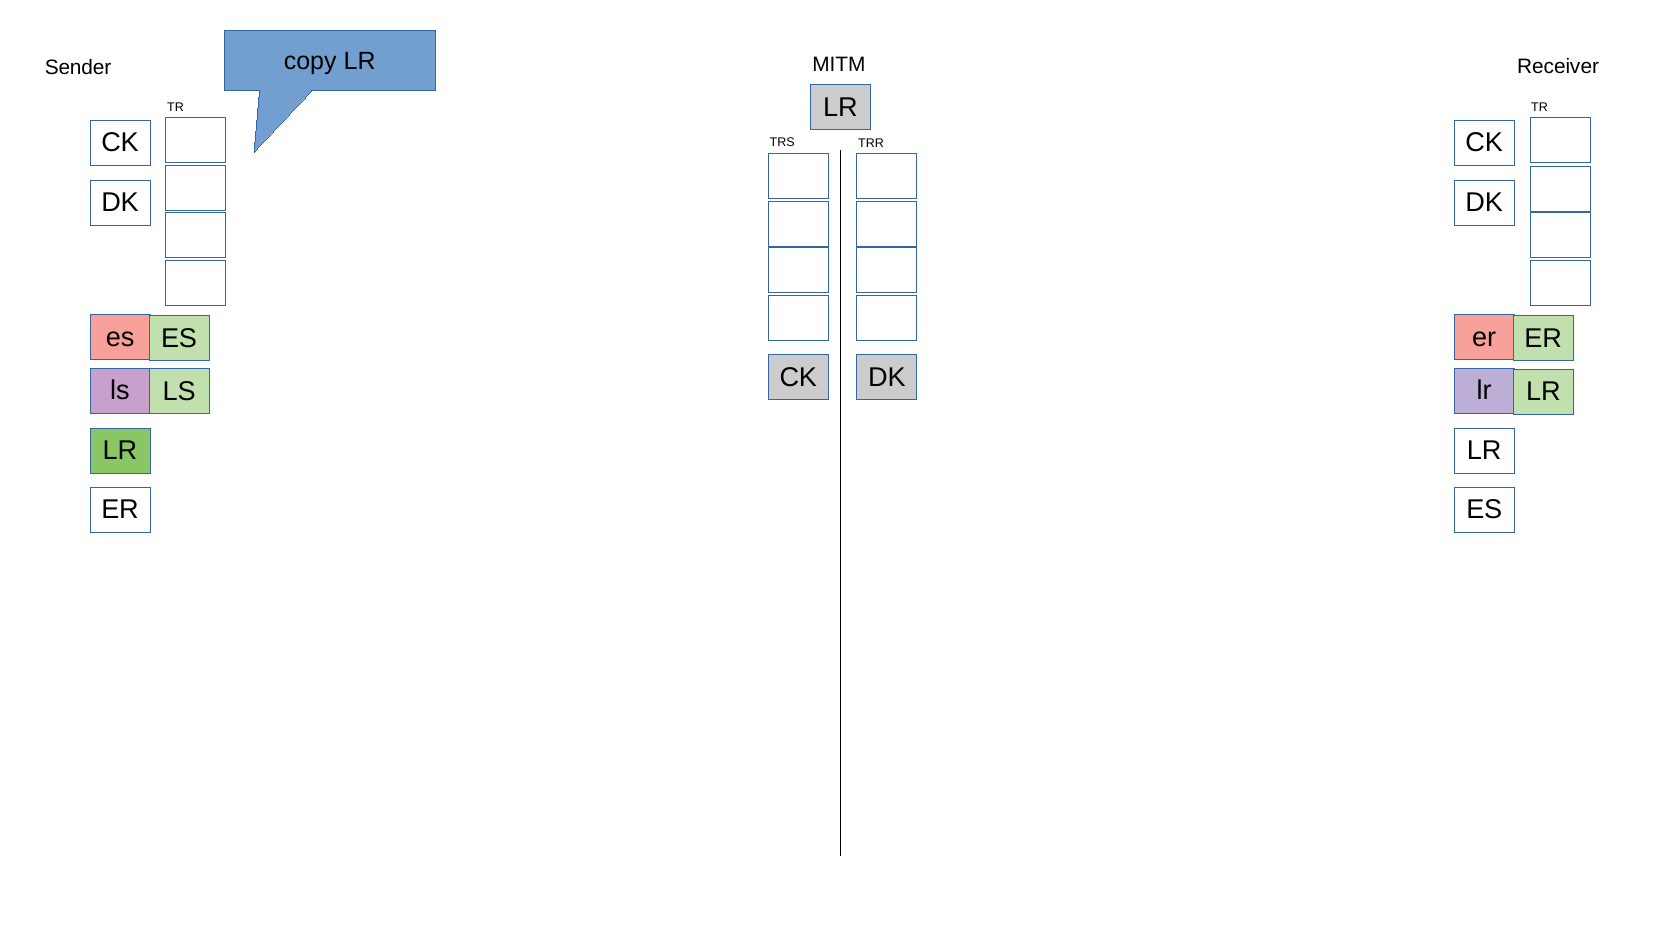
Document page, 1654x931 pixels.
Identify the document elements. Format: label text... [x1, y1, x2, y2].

text_box [1530, 260, 1591, 306]
text_box [165, 117, 226, 163]
text_box [856, 295, 917, 341]
text_box [768, 153, 829, 199]
text_box [1530, 166, 1591, 258]
text_box DK [1454, 180, 1515, 226]
text_box MITM [797, 45, 886, 91]
text_box TR [1516, 92, 1577, 136]
text_box DK [856, 354, 917, 400]
text_box DK [90, 180, 151, 226]
text_box ES [149, 315, 210, 361]
text_box ls [90, 368, 149, 414]
text_box ER [1513, 315, 1574, 361]
text_box TRS [754, 128, 815, 172]
text_box CK [768, 354, 829, 400]
text_box [768, 295, 829, 341]
text_box [165, 260, 226, 306]
text_box [856, 201, 917, 293]
text_box CK [90, 120, 151, 166]
text_box [165, 212, 226, 258]
text_box LR [1454, 428, 1515, 474]
text_box es [90, 314, 151, 360]
text_box LS [149, 368, 210, 414]
text_box ES [1454, 487, 1515, 533]
text_box [856, 153, 917, 199]
text_box CK [1454, 120, 1515, 166]
text_box ER [90, 487, 151, 533]
text_box Receiver [1502, 47, 1654, 93]
text_box [1530, 117, 1591, 163]
text_box [768, 201, 829, 293]
text_box [165, 165, 226, 211]
text_box LR [810, 84, 871, 130]
text_box LR [1513, 369, 1574, 415]
text_box lr [1454, 368, 1515, 414]
text_box TRR [843, 128, 904, 172]
text_box copy LR [224, 30, 436, 153]
text_box LR [90, 428, 151, 474]
text_box TR [152, 92, 213, 136]
text_box Sender [30, 48, 196, 94]
text_box er [1454, 314, 1515, 360]
